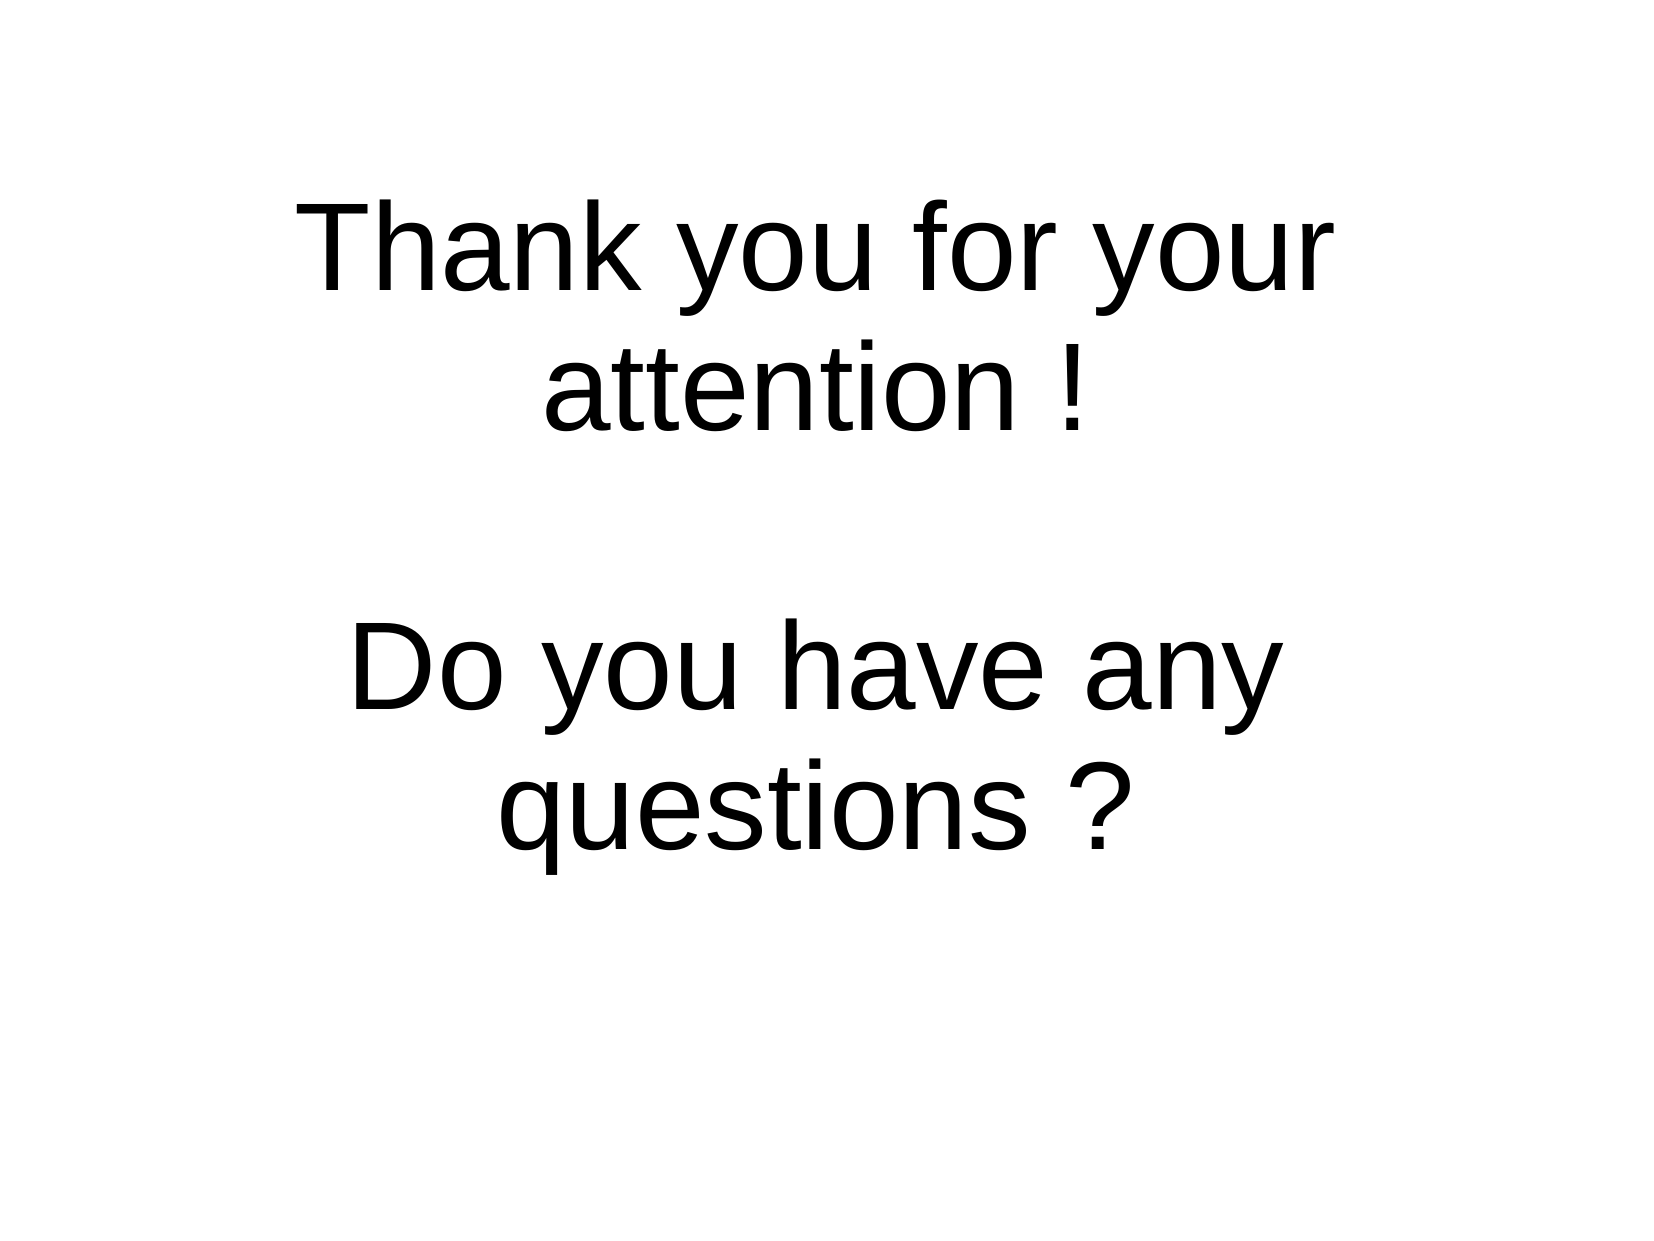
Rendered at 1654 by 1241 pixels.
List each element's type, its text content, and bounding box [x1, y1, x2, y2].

title Thank you for your attention ! Do you have any questions ? [71, 177, 1561, 877]
